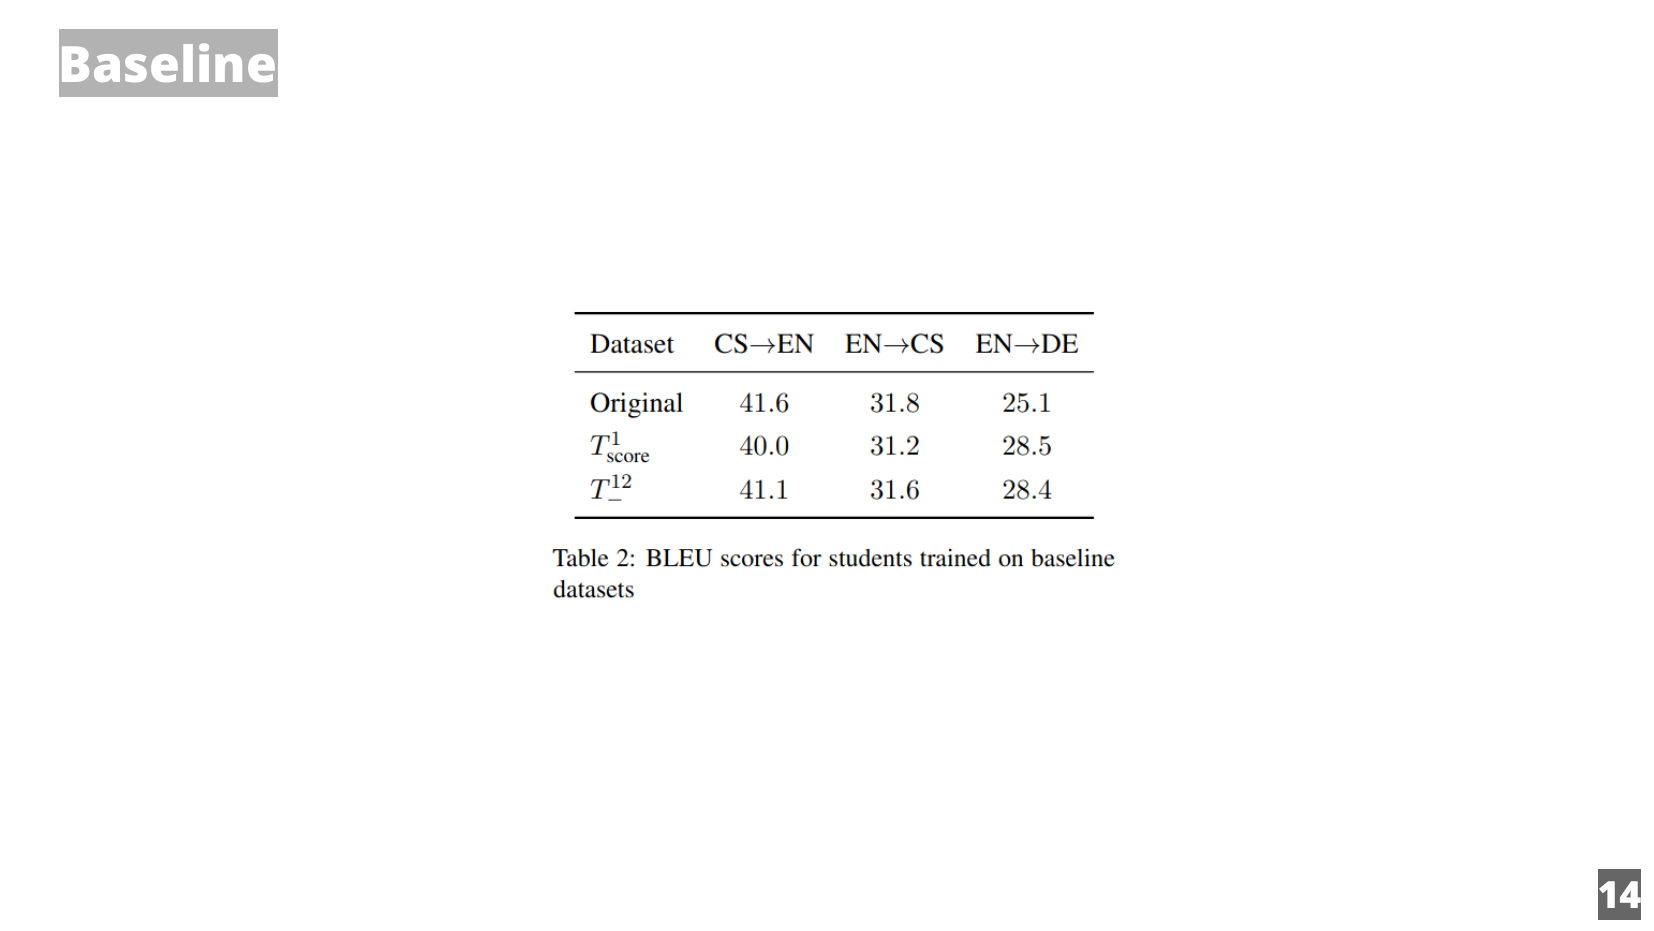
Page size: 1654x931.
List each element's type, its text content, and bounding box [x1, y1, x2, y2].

title Baseline [59, 0, 1595, 98]
picture [534, 282, 1126, 622]
